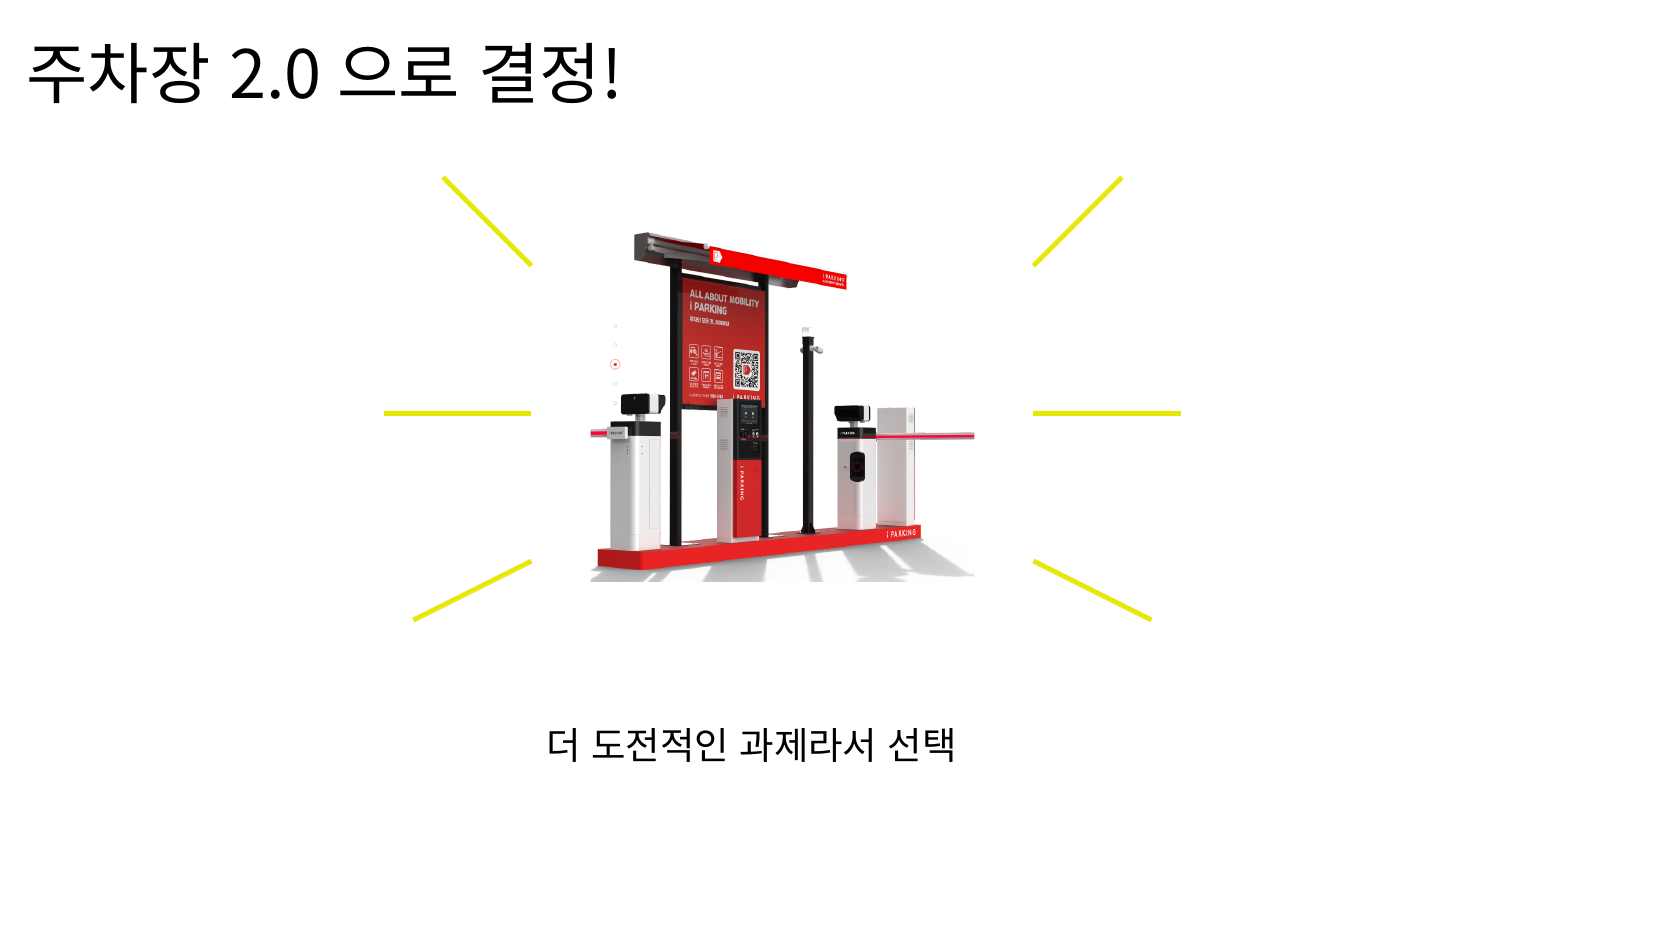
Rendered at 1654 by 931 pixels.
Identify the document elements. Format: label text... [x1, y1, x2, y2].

title 주차장 2.0 으로 결정! [0, 0, 650, 215]
text_box 더 도전적인 과제라서 선택 [531, 708, 1034, 798]
picture [590, 206, 975, 582]
